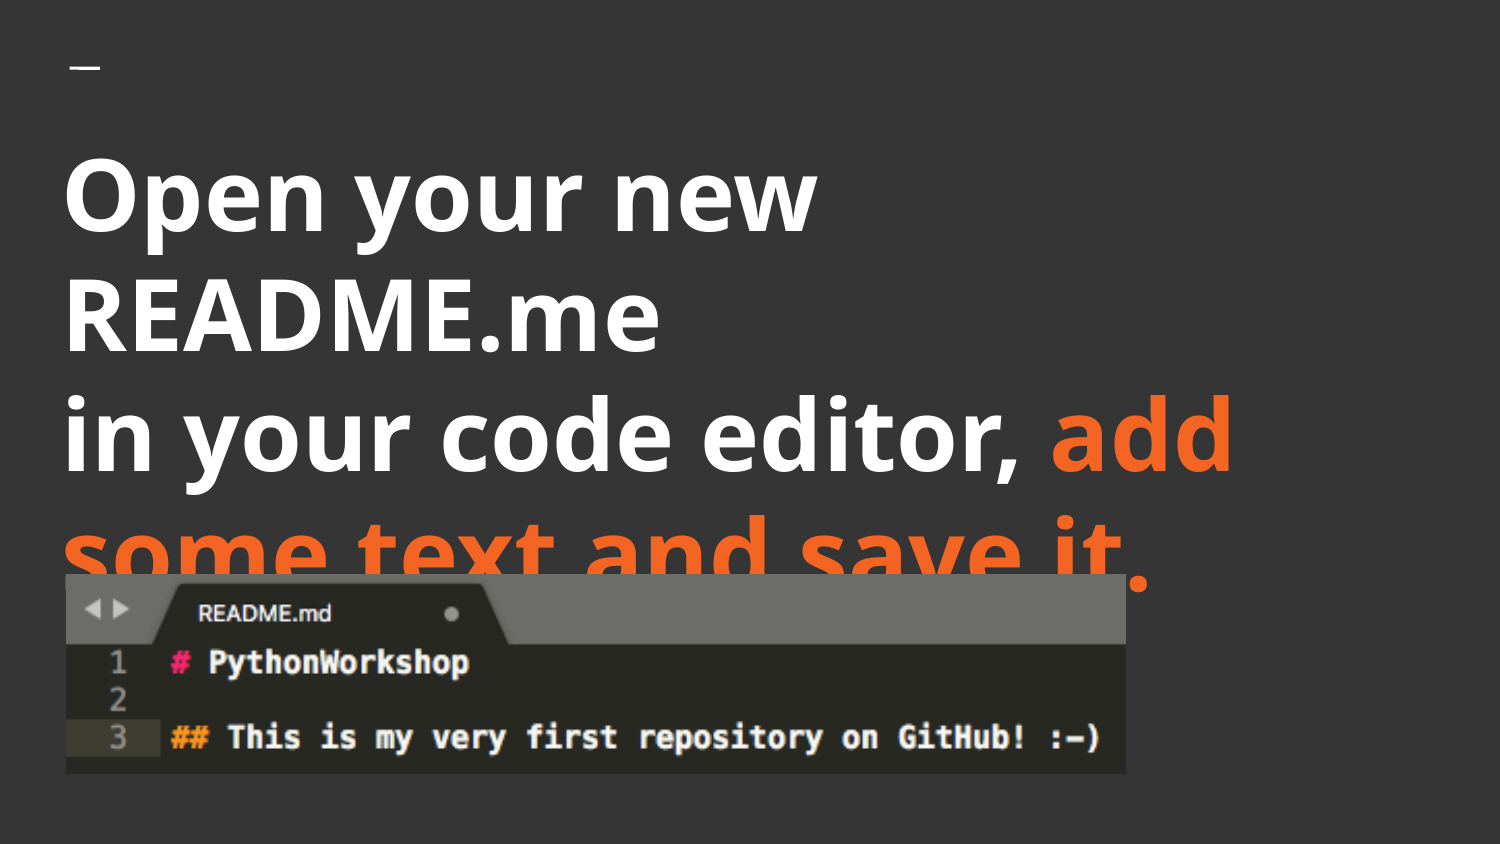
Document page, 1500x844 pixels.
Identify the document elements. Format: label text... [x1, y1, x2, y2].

title Open your new README.me in your code editor, add some text and save it. [46, 116, 1417, 379]
picture [66, 574, 1126, 774]
